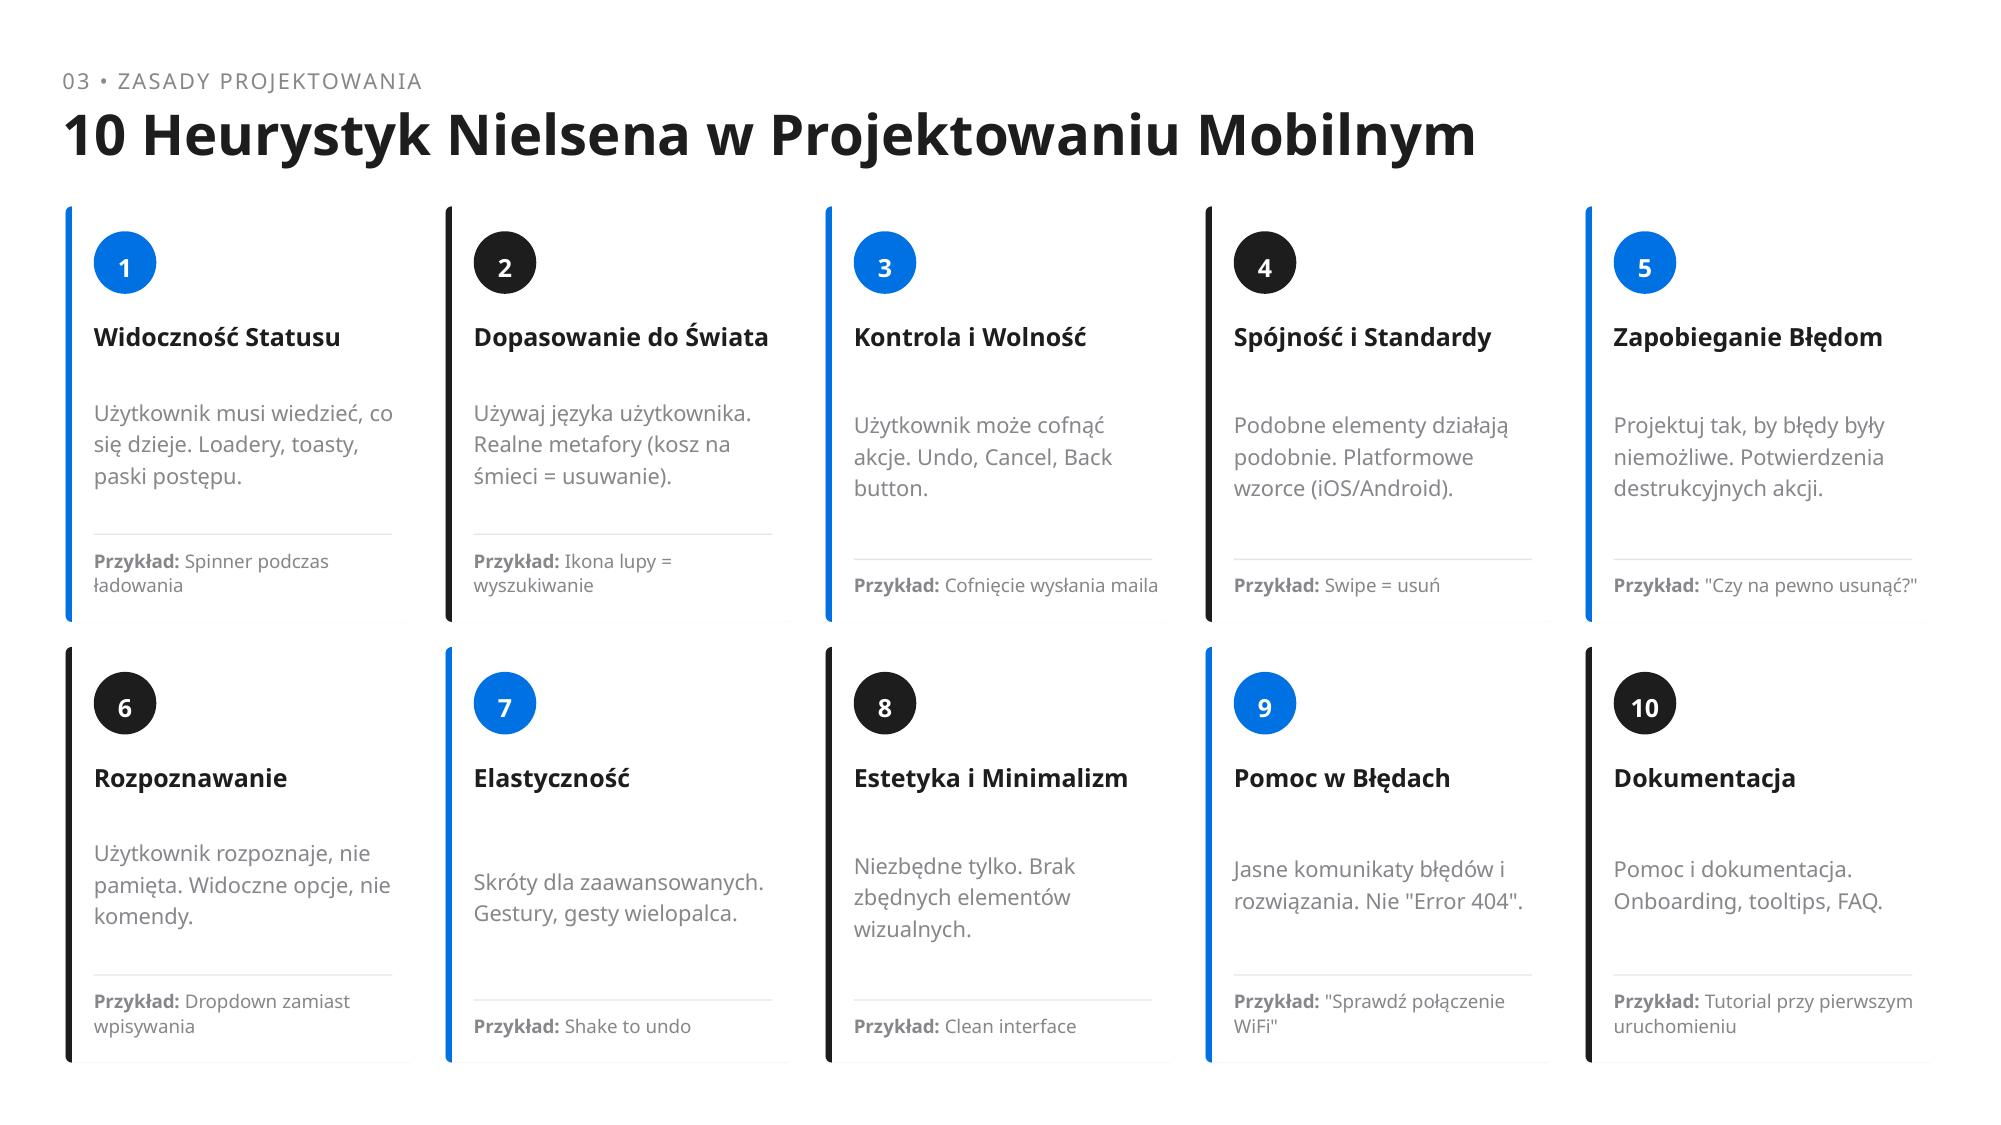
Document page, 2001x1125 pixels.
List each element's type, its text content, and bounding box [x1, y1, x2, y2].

text_box Kontrola i Wolność [854, 312, 1165, 350]
text_box 10 Heurystyk Nielsena w Projektowaniu Mobilnym [62, 106, 1966, 169]
text_box 03 • ZASADY PROJEKTOWANIA [62, 62, 1948, 94]
text_box Przykład: Spinner podczas ładowania [94, 547, 402, 597]
text_box Przykład: Ikona lupy = wyszukiwanie [474, 547, 782, 597]
text_box 9 [1228, 672, 1303, 734]
text_box Dokumentacja [1614, 753, 1925, 791]
text_box Jasne komunikaty błędów i rozwiązania. Nie "Error 404". [1234, 803, 1543, 961]
text_box [445, 206, 798, 622]
text_box 10 [1607, 672, 1683, 734]
text_box Dopasowanie do Świata [474, 312, 785, 350]
text_box Pomoc w Błędach [1234, 753, 1545, 791]
text_box 8 [848, 672, 923, 734]
text_box [1205, 646, 1558, 1063]
text_box 3 [848, 231, 923, 294]
text_box 7 [467, 672, 543, 734]
text_box Spójność i Standardy [1234, 312, 1545, 350]
text_box Przykład: "Sprawdź połączenie WiFi" [1234, 987, 1542, 1038]
text_box Przykład: Cofnięcie wysłania maila [854, 572, 1162, 597]
text_box Przykład: Clean interface [854, 1012, 1162, 1037]
text_box Widoczność Statusu [94, 312, 405, 350]
text_box [1585, 206, 1938, 622]
text_box [445, 646, 798, 1063]
text_box Zapobieganie Błędom [1614, 312, 1925, 350]
text_box Przykład: Swipe = usuń [1234, 572, 1542, 597]
text_box 4 [1228, 231, 1303, 294]
text_box Przykład: Shake to undo [474, 1012, 782, 1037]
text_box Użytkownik może cofnąć akcje. Undo, Cancel, Back button. [854, 362, 1163, 545]
text_box Pomoc i dokumentacja. Onboarding, tooltips, FAQ. [1614, 803, 1923, 961]
text_box [65, 646, 418, 1063]
text_box Przykład: Tutorial przy pierwszym uruchomieniu [1614, 987, 1922, 1038]
text_box Użytkownik musi wiedzieć, co się dzieje. Loadery, toasty, paski postępu. [94, 362, 403, 520]
text_box [825, 646, 1178, 1063]
text_box [1205, 206, 1558, 622]
text_box Niezbędne tylko. Brak zbędnych elementów wizualnych. [854, 803, 1163, 986]
text_box Użytkownik rozpoznaje, nie pamięta. Widoczne opcje, nie komendy. [94, 803, 403, 961]
text_box [65, 206, 418, 622]
text_box Przykład: "Czy na pewno usunąć?" [1614, 572, 1922, 597]
text_box Używaj języka użytkownika. Realne metafory (kosz na śmieci = usuwanie). [474, 362, 783, 520]
text_box Estetyka i Minimalizm [854, 753, 1165, 791]
text_box 5 [1607, 231, 1683, 294]
text_box [1585, 646, 1938, 1063]
text_box Podobne elementy działają podobnie. Platformowe wzorce (iOS/Android). [1234, 362, 1543, 545]
text_box Skróty dla zaawansowanych. Gestury, gesty wielopalca. [474, 803, 783, 986]
text_box Przykład: Dropdown zamiast wpisywania [94, 987, 402, 1038]
text_box Rozpoznawanie [94, 753, 405, 791]
text_box 1 [88, 231, 163, 294]
text_box [825, 206, 1178, 622]
text_box Projektuj tak, by błędy były niemożliwe. Potwierdzenia destrukcyjnych akcji. [1614, 362, 1923, 545]
text_box Elastyczność [474, 753, 785, 791]
text_box 6 [88, 672, 163, 734]
text_box 2 [467, 231, 543, 294]
